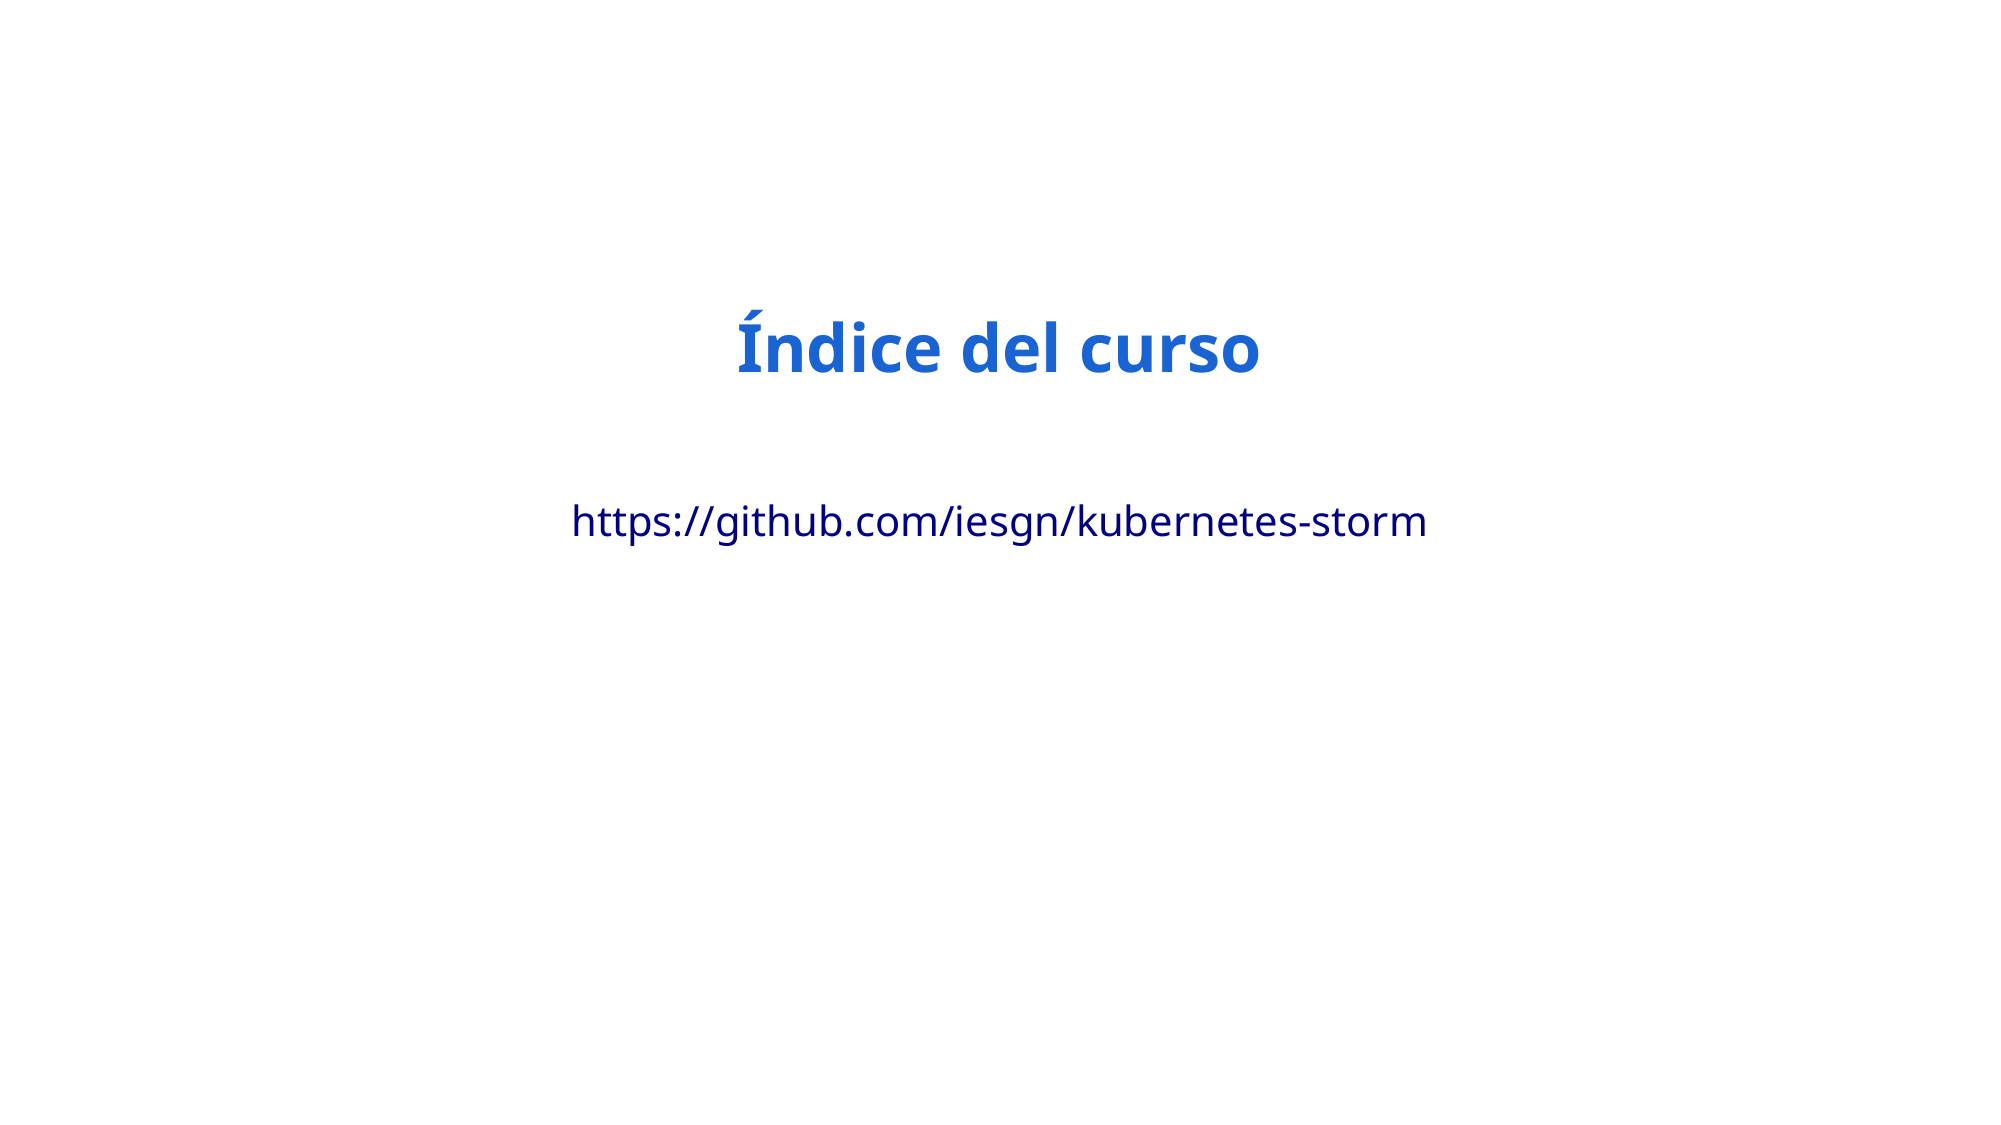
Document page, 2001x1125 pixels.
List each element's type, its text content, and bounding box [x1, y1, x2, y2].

text_box Índice del curso [149, 248, 1851, 438]
text_box https://github.com/iesgn/kubernetes-storm [444, 484, 1556, 614]
